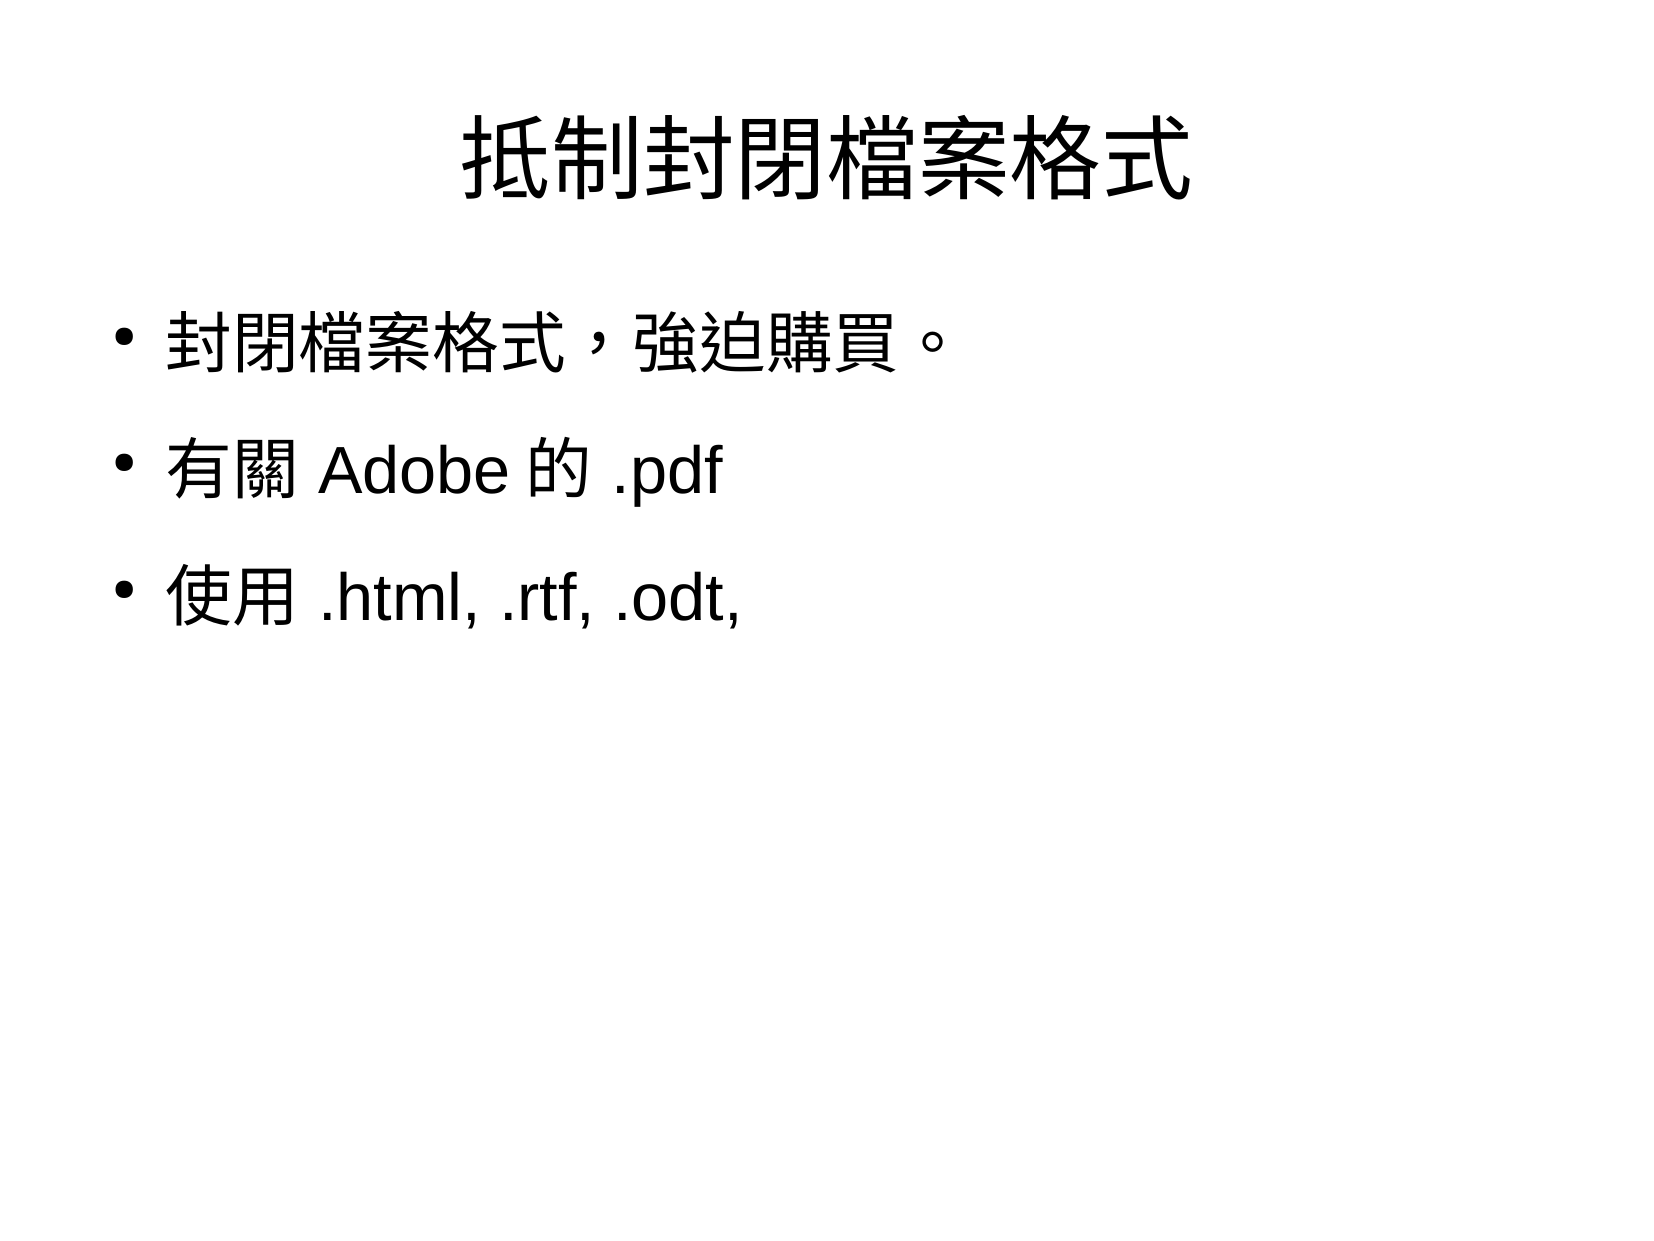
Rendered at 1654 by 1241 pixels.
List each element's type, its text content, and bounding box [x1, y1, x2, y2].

list 封閉檔案格式，強迫購買。 有關Adobe的.pdf 使用.html, .rtf, .odt, [94, 290, 1583, 1010]
title 抵制封閉檔案格式 [82, 49, 1571, 257]
